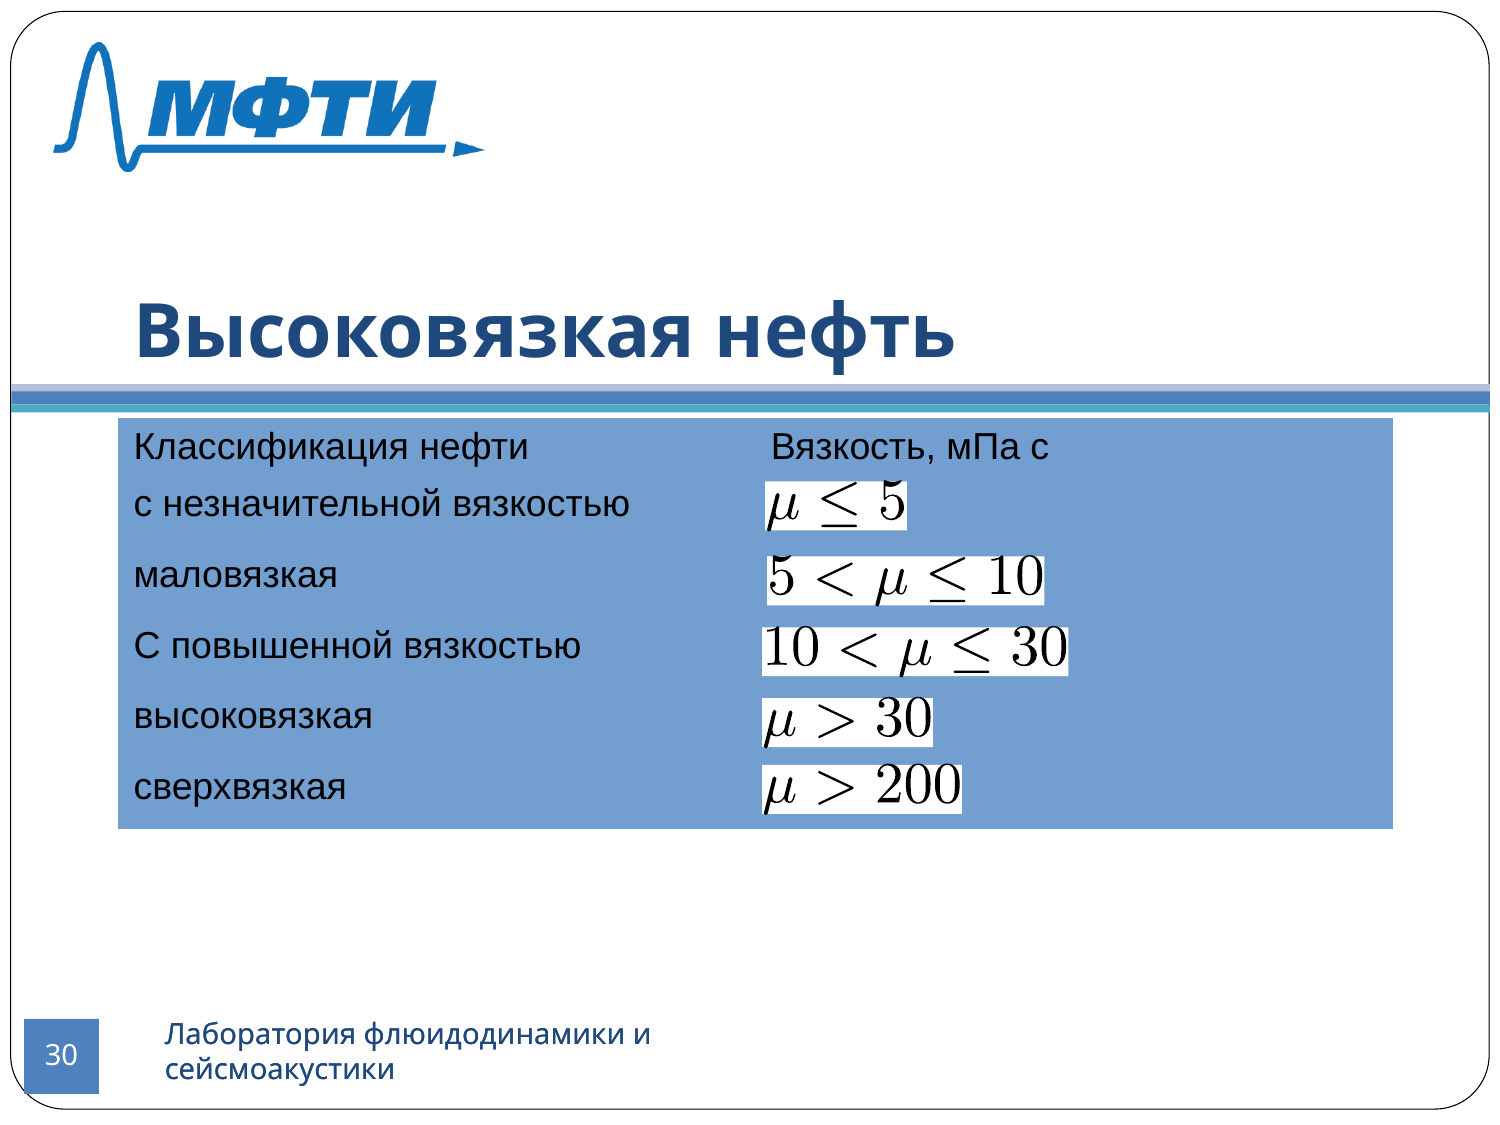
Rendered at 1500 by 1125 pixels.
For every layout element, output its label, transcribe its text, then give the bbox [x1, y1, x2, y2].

table_cell [756, 617, 1393, 687]
text_box Высоковязкая нефть [118, 219, 1394, 380]
table_cell [756, 546, 1393, 617]
table_cell [756, 687, 1393, 758]
text_box Лаборатория флюидодинамики и сейсмоакустики [150, 1012, 880, 1088]
table_cell с незначительной вязкостью [118, 475, 756, 546]
table_cell сверхвязкая [118, 758, 756, 829]
text_box [762, 625, 1069, 678]
text_box [762, 763, 962, 815]
table_cell маловязкая [118, 546, 756, 617]
table_header Вязкость, мПа с [756, 418, 1393, 475]
table_cell [756, 475, 1393, 546]
text_box <номер> [24, 1018, 99, 1094]
text_box [762, 696, 933, 749]
text_box [765, 480, 907, 532]
picture [53, 42, 485, 172]
table_cell С повышенной вязкостью [118, 617, 756, 687]
table_cell высоковязкая [118, 687, 756, 758]
table_header Классификация нефти [118, 418, 756, 475]
table_cell [756, 758, 1393, 829]
text_box [767, 555, 1045, 607]
